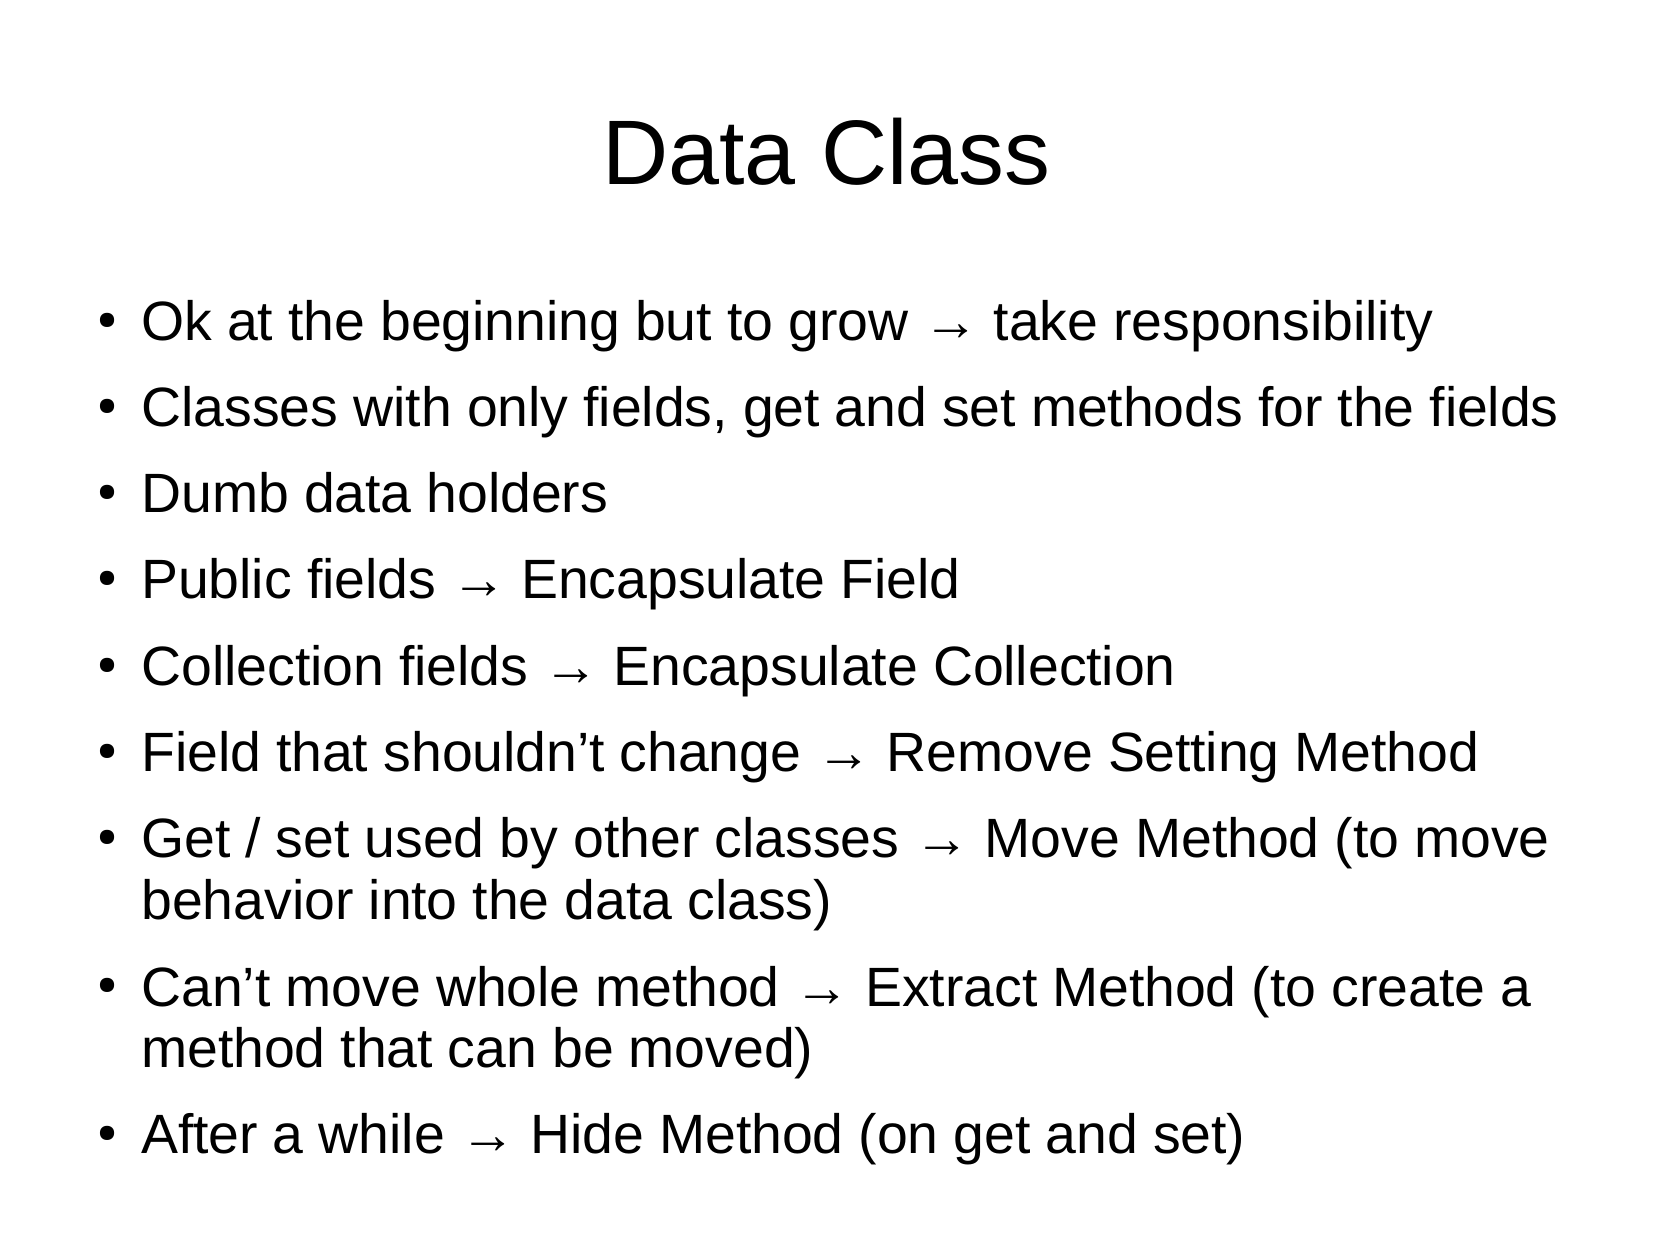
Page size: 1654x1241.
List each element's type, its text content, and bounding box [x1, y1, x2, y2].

title Data Class [82, 49, 1571, 257]
list Ok at the beginning but to grow → take responsibility Classes with only fields, get and set methods for the fields Dumb data holders Public fields → Encapsulate Field Collection fields → Encapsulate Collection Field that shouldn’t change → Remove Setting Method Get / set used by other classes → Move Method (to move behavior into the data class) Can’t move whole method → Extract Method (to create a method that can be moved) After a while → Hide Method (on get and set) [82, 290, 1571, 1175]
